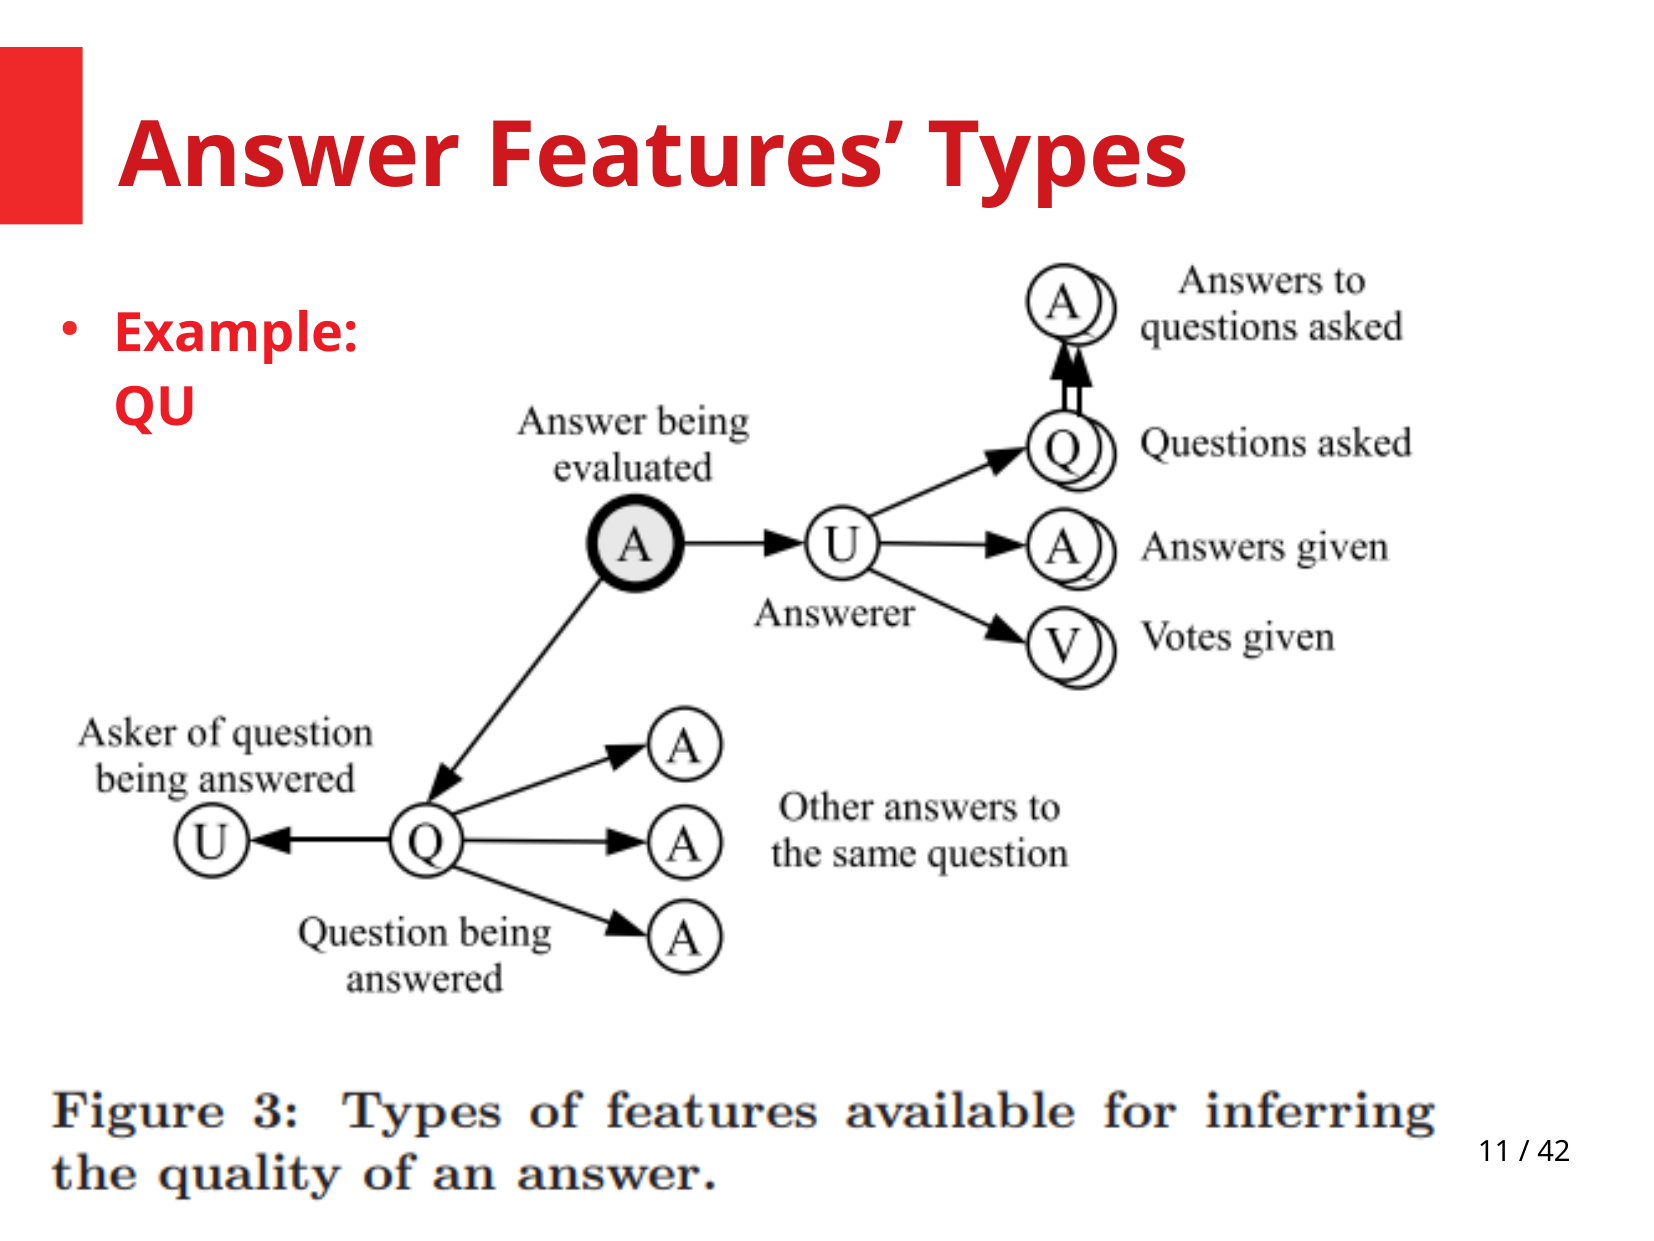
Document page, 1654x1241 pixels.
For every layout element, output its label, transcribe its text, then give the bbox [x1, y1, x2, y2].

picture [273, 339, 283, 345]
text_box Example: QU [42, 293, 423, 339]
title Answer Features’ Types [118, 49, 1591, 257]
picture [45, 239, 1455, 1216]
picture [185, 339, 195, 346]
